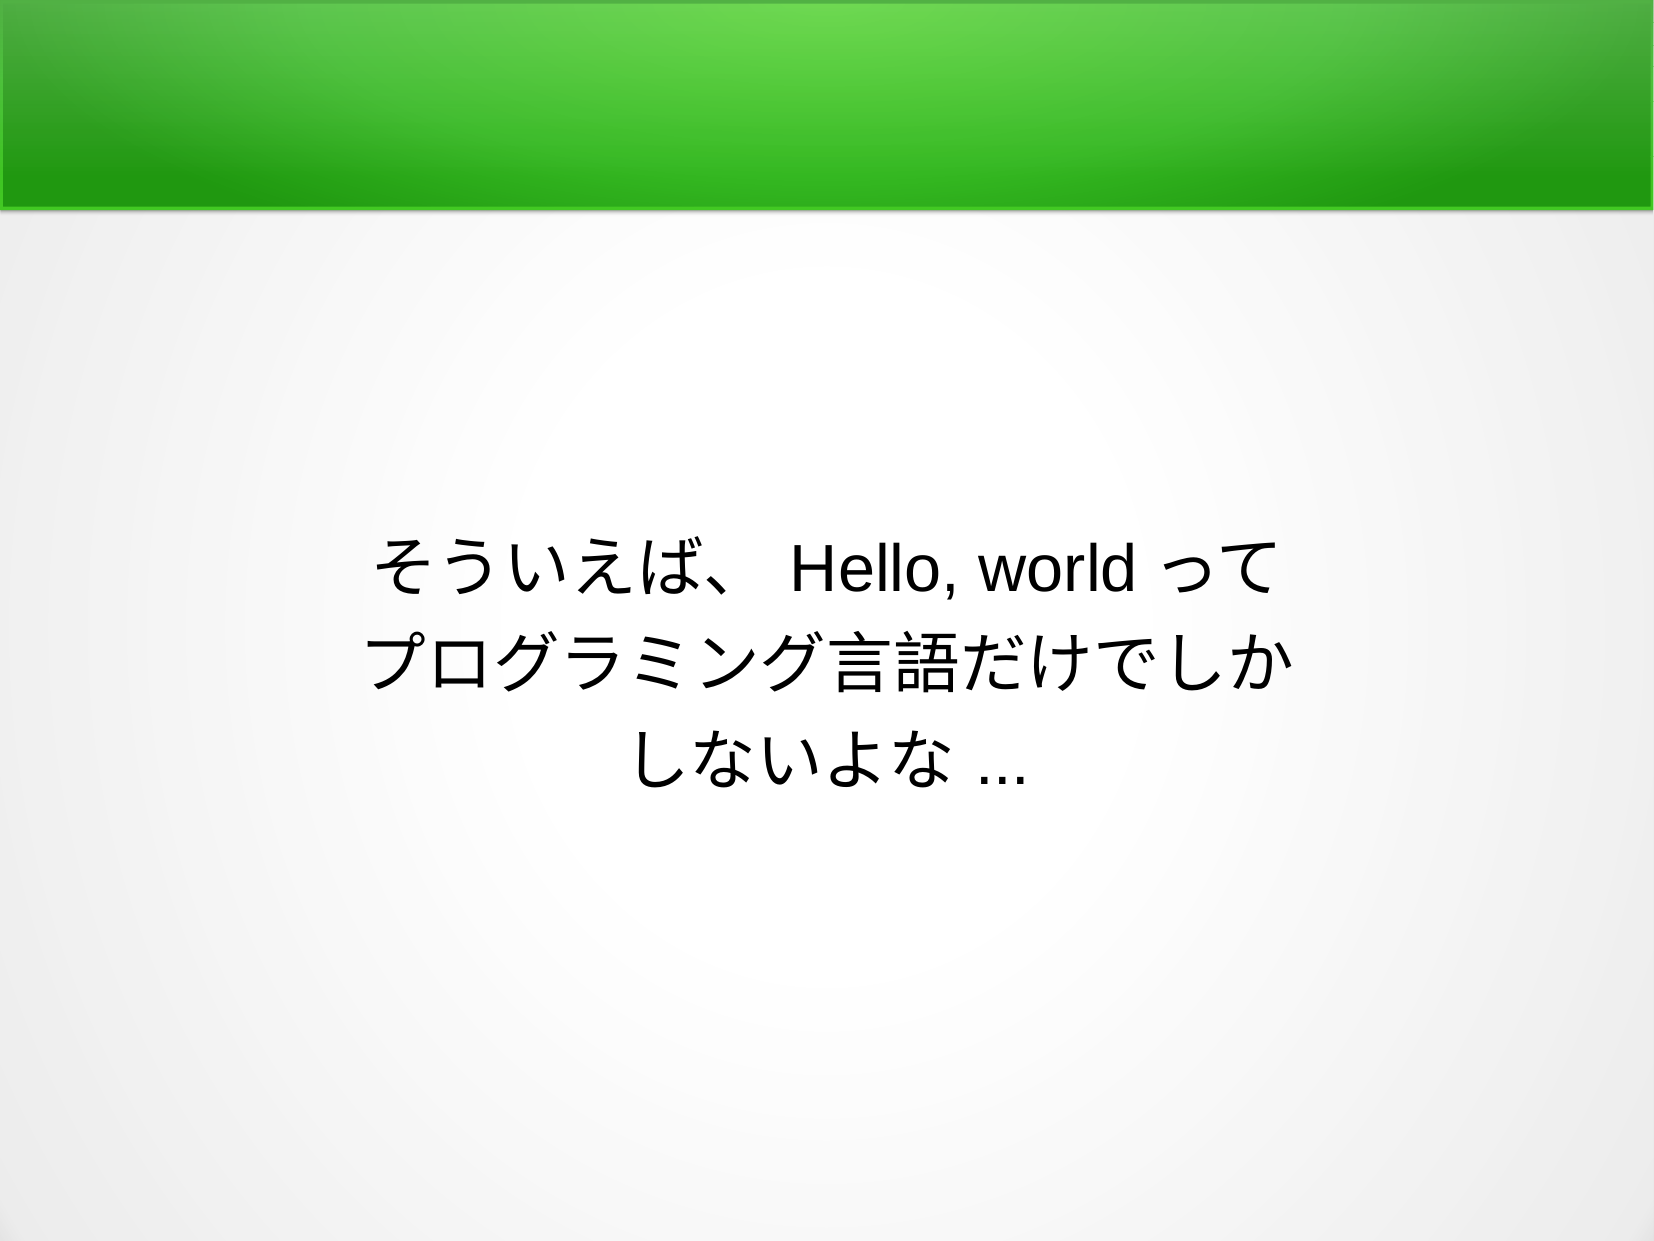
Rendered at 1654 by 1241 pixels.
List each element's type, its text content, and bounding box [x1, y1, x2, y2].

subtitle そういえば、Hello, worldって プログラミング言語だけでしか しないよな... [82, 299, 1571, 1019]
